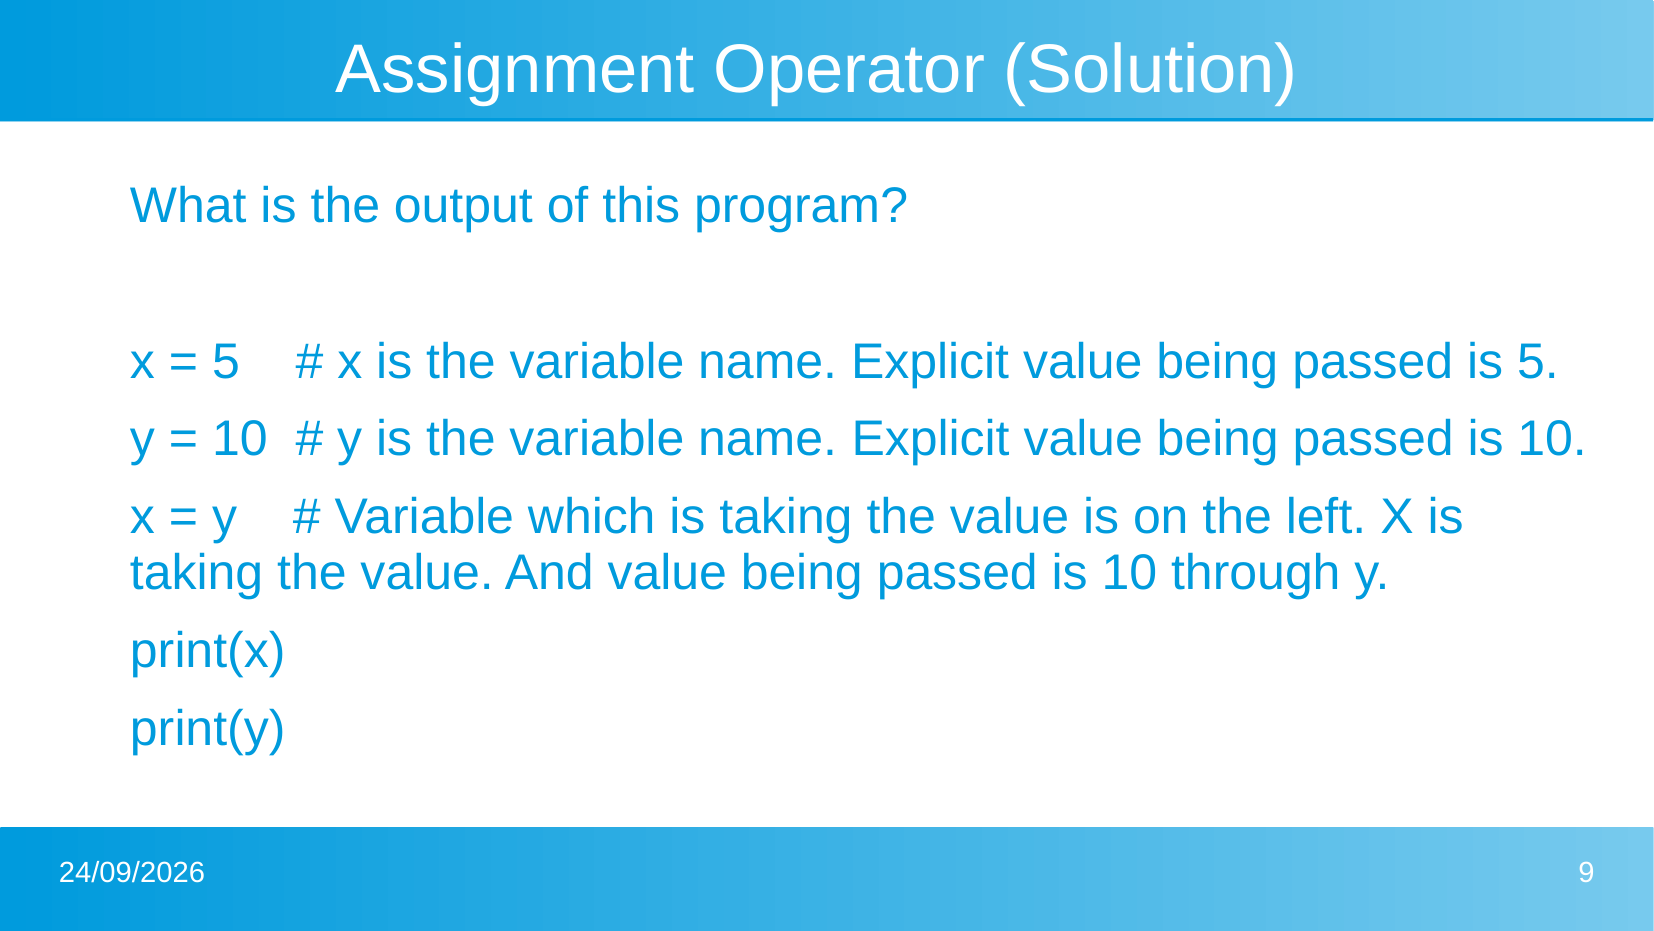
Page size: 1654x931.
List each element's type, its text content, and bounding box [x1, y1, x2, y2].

title Assignment Operator (Solution) [59, 29, 1595, 108]
list What is the output of this program? x = 5 # x is the variable name. Explicit value being passed is 5. y = 10 # y is the variable name. Explicit value being passed is 10. x = y # Variable which is taking the value is on the left. X is taking the value. And value being passed is 10 through y. print(x) print(y) [59, 177, 1595, 768]
